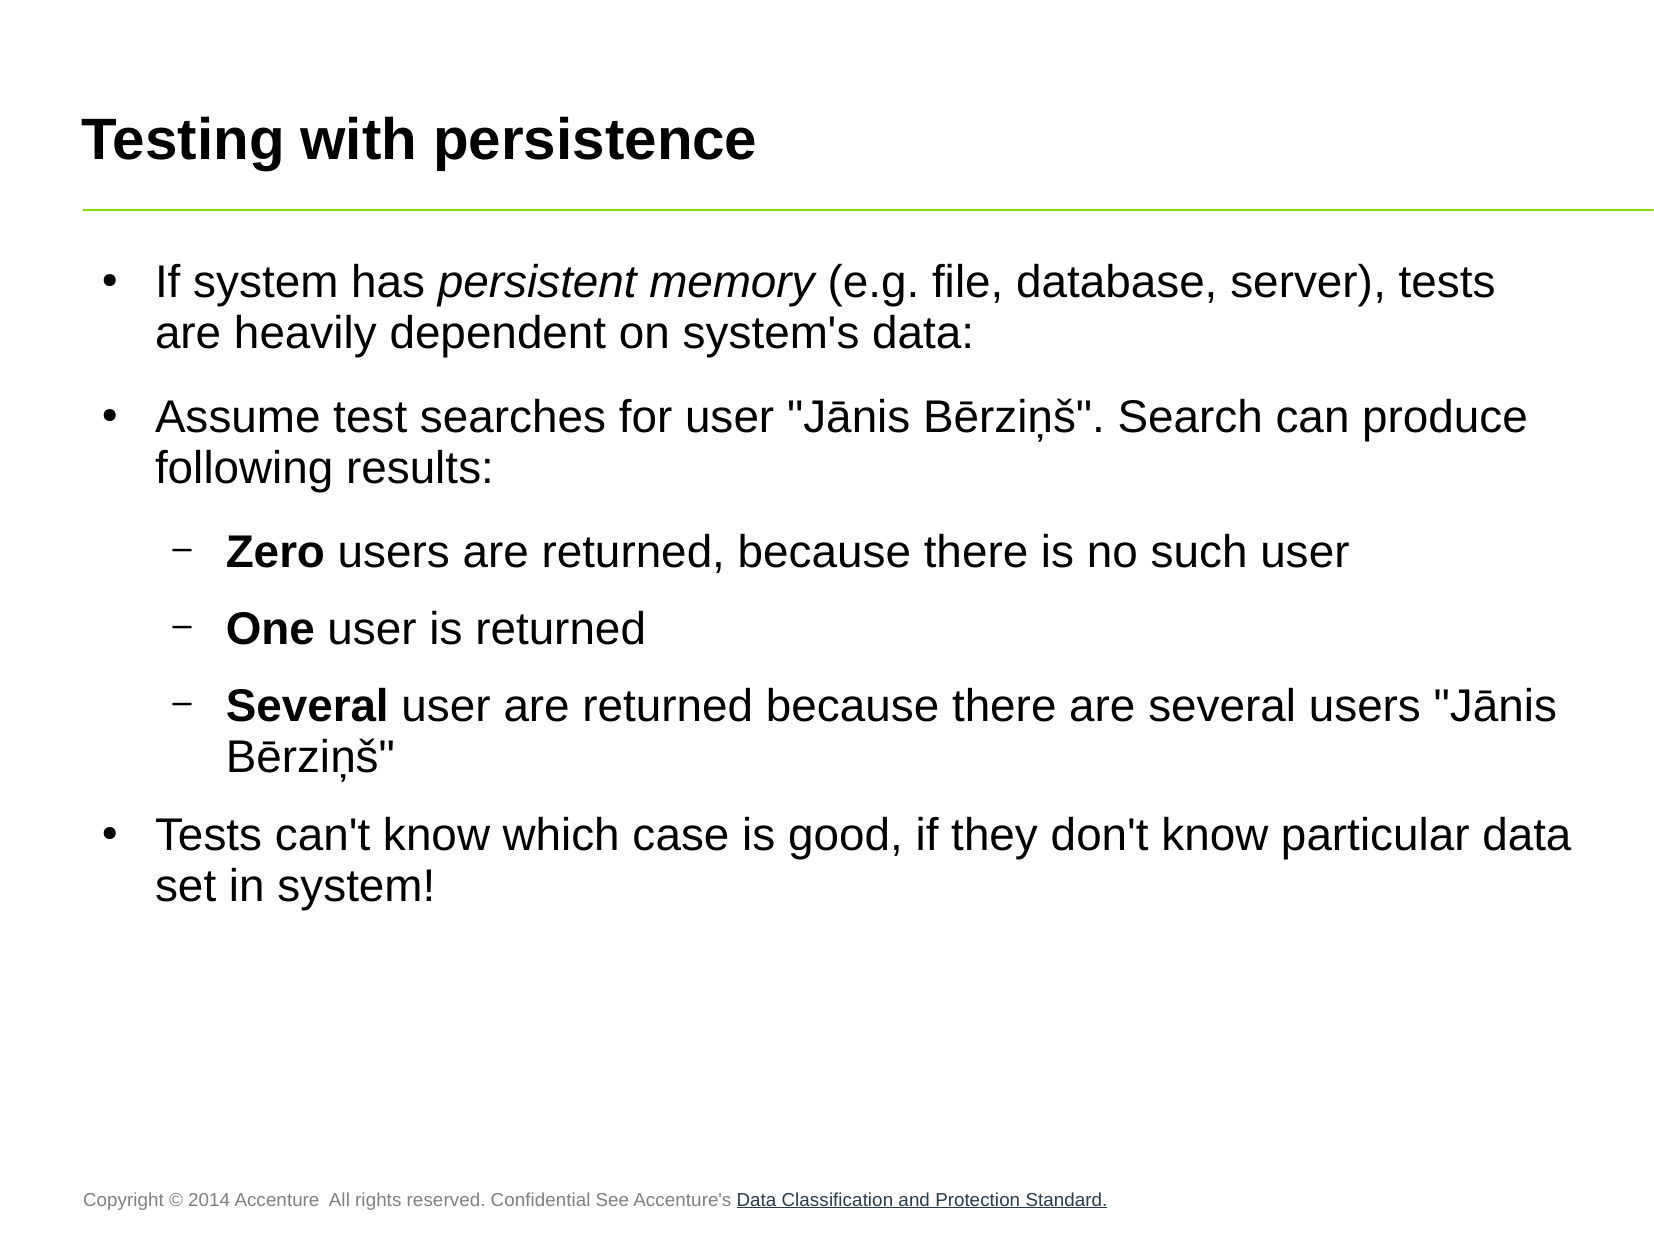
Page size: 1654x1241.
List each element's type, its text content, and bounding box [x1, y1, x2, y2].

title Testing with persistence [81, 68, 1654, 211]
list If system has persistent memory (e.g. file, database, server), tests are heavily dependent on system's data: Assume test searches for user "Jānis Bērziņš". Search can produce following results: Zero users are returned, because there is no such user One user is returned Several user are returned because there are several users "Jānis Bērziņš" Tests can't know which case is good, if they don't know particular data set in system! [84, 255, 1573, 1166]
